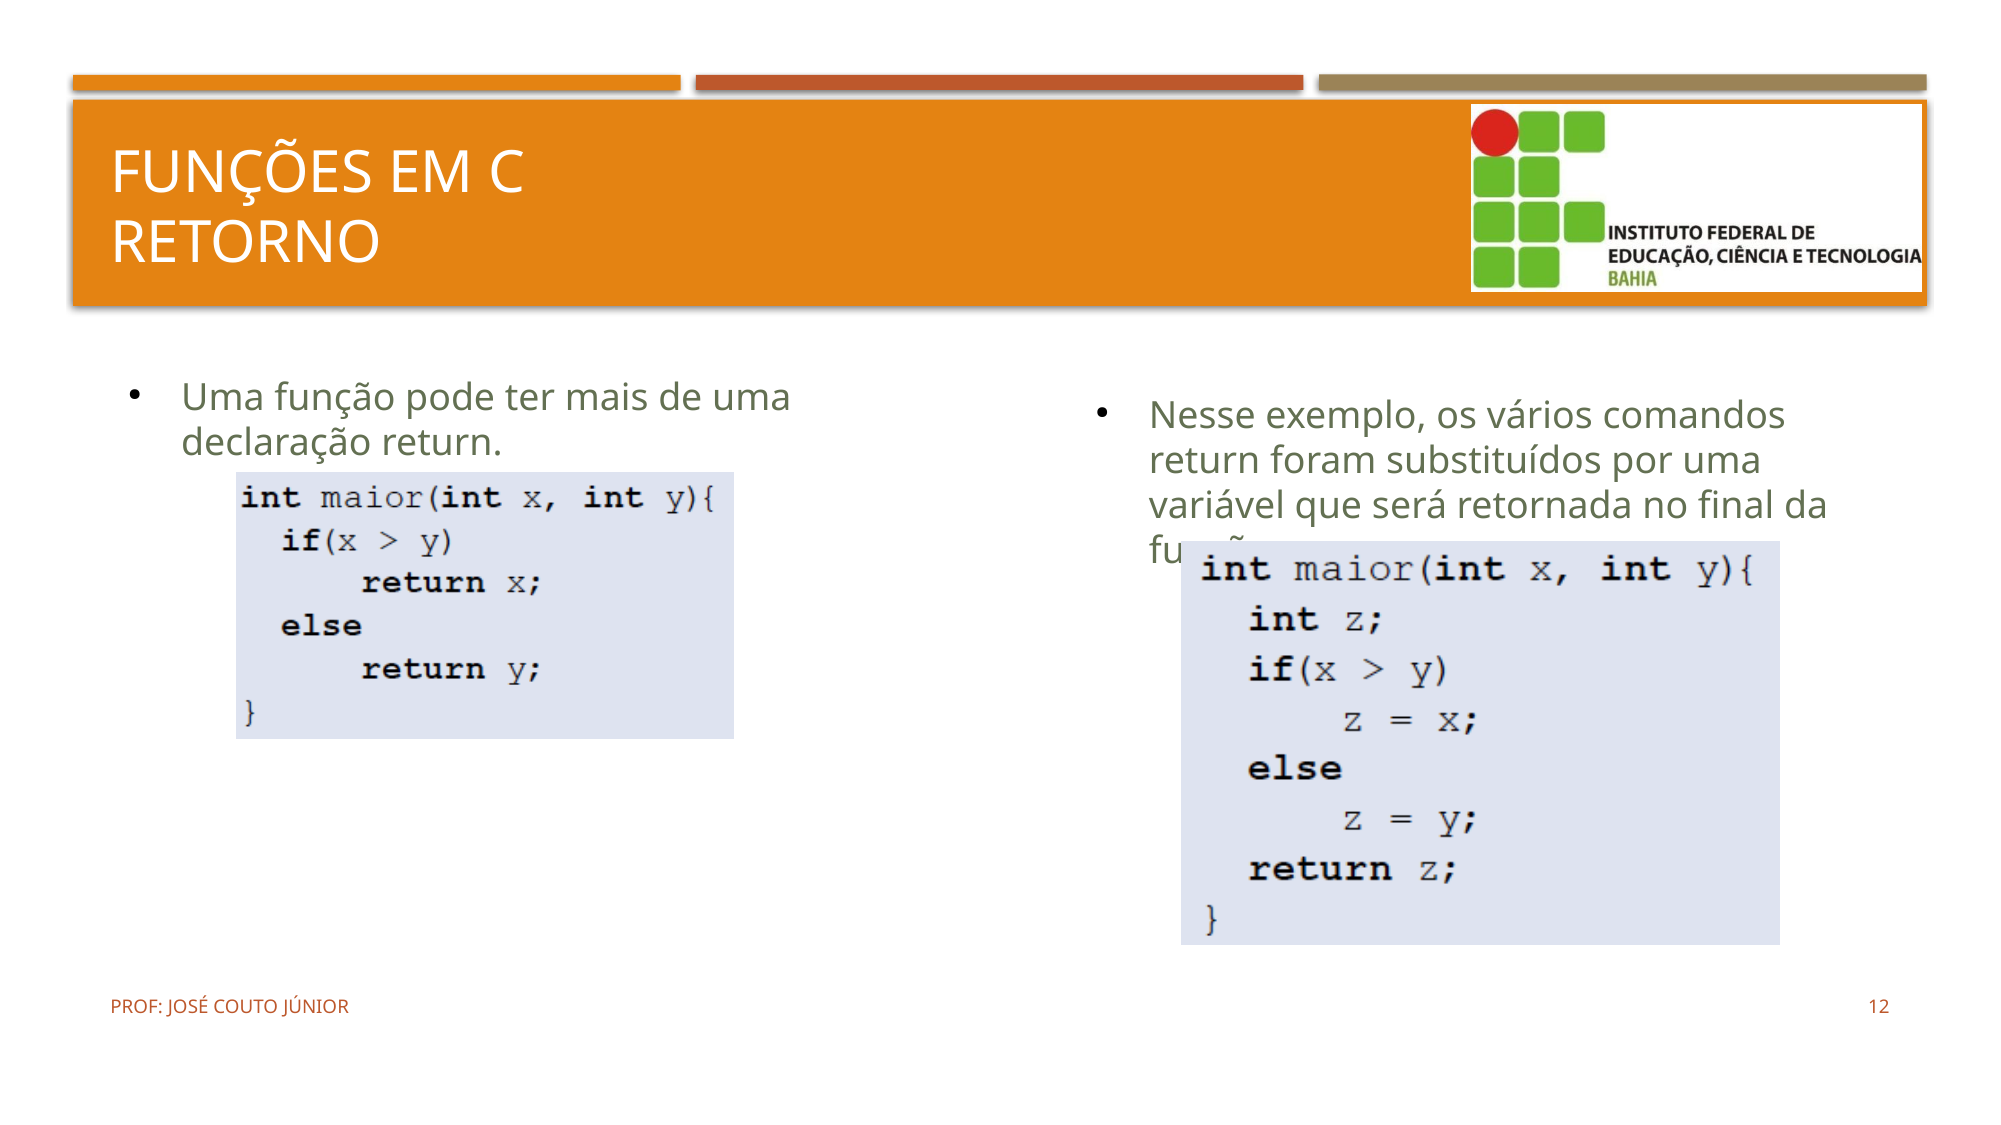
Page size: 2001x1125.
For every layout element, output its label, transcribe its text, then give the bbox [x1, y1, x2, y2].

list Nesse exemplo, os vários comandos return foram substituídos por uma variável que será retornada no final da função. [1062, 383, 1913, 980]
picture [1181, 541, 1780, 945]
list Uma função pode ter mais de uma declaração return. [95, 365, 1004, 962]
picture [236, 472, 734, 739]
picture [1471, 104, 1922, 292]
footer Prof: José Couto Júnior [95, 976, 1230, 1037]
title Funções em C Retorno [95, 119, 1471, 282]
